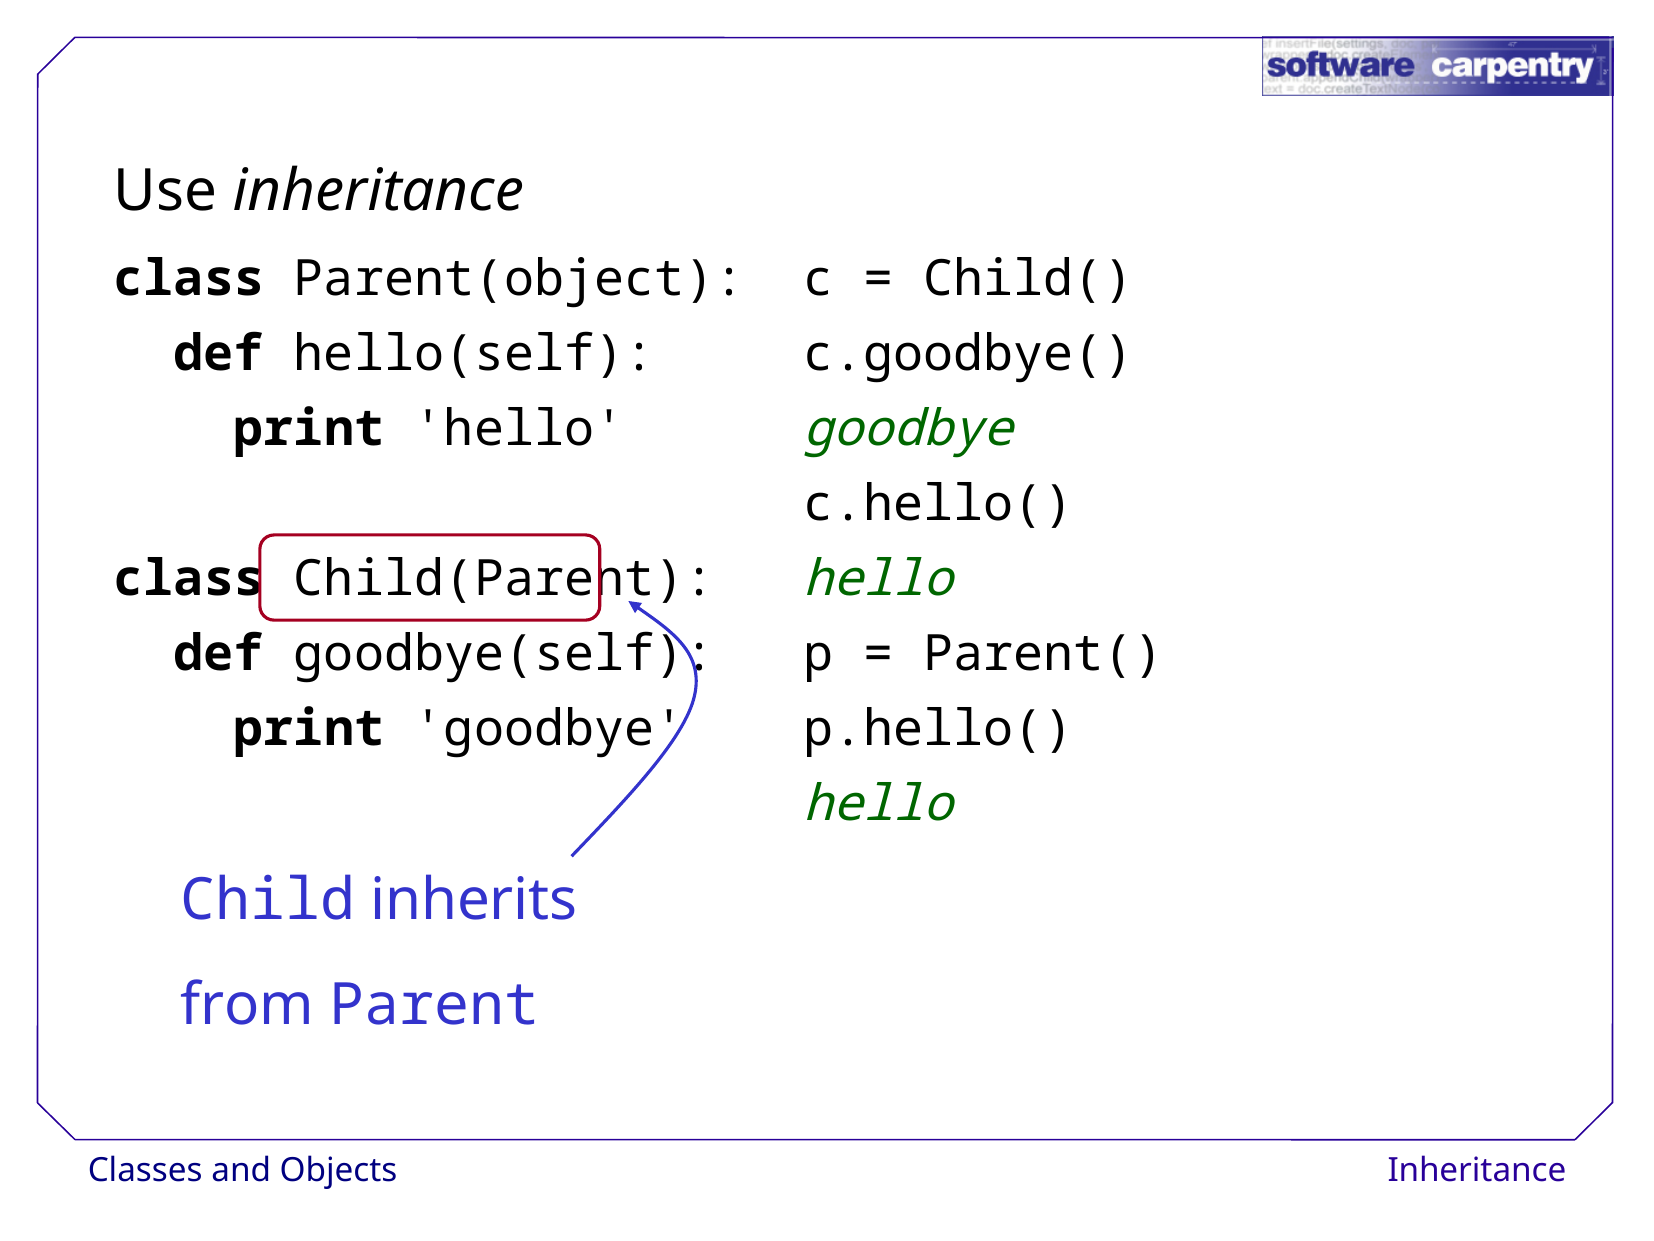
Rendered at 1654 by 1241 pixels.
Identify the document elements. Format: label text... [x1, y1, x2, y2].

text_box c = Child() c.goodbye() goodbye c.hello() hello p = Parent() p.hello() hello [788, 223, 1602, 839]
text_box class Parent(object): def hello(self): print 'hello' class Child(Parent): def goodbye(self): print 'goodbye' [99, 223, 788, 764]
picture [1262, 36, 1614, 96]
text_box Child inherits from Parent [165, 818, 721, 1044]
text_box Use inheritance [99, 109, 1517, 223]
